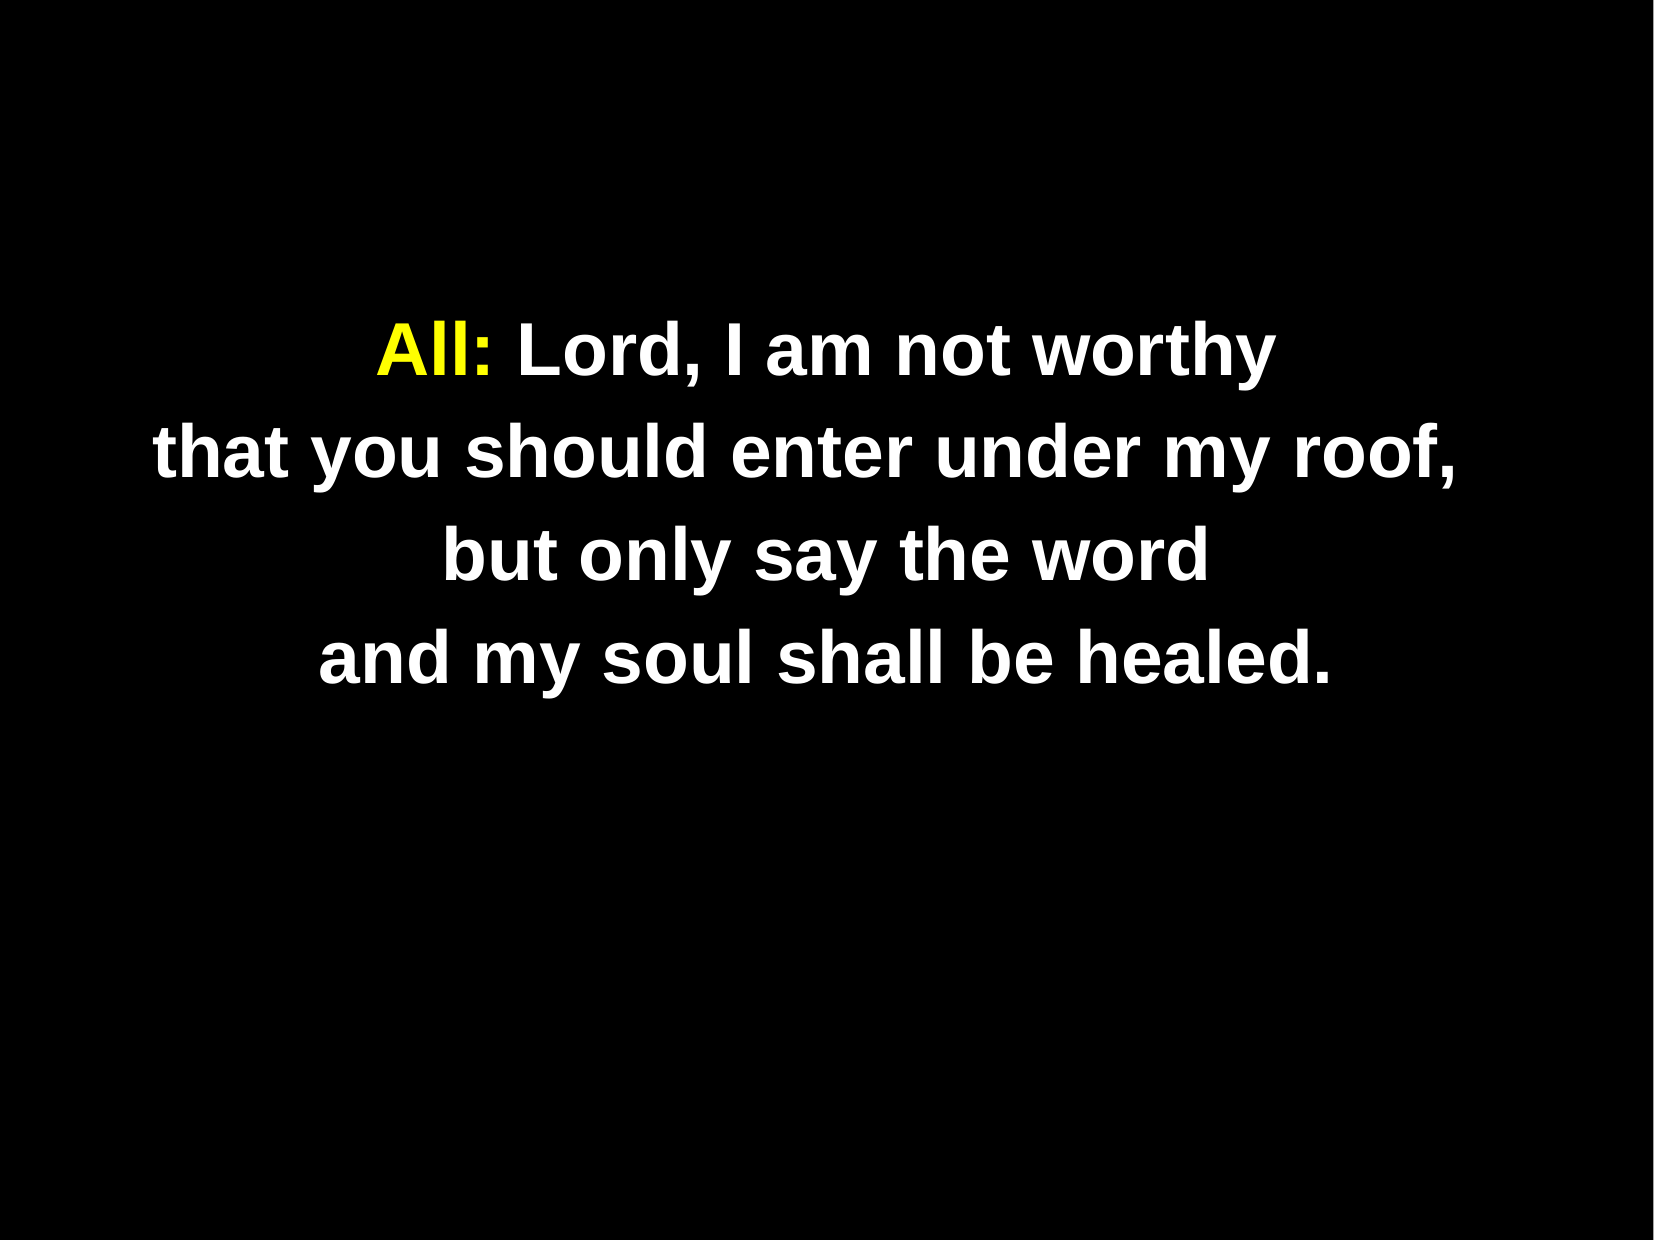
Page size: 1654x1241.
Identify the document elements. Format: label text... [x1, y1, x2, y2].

list All: Lord, I am not worthy that you should enter under my roof, but only say the word and my soul shall be healed. [0, 307, 1654, 1027]
